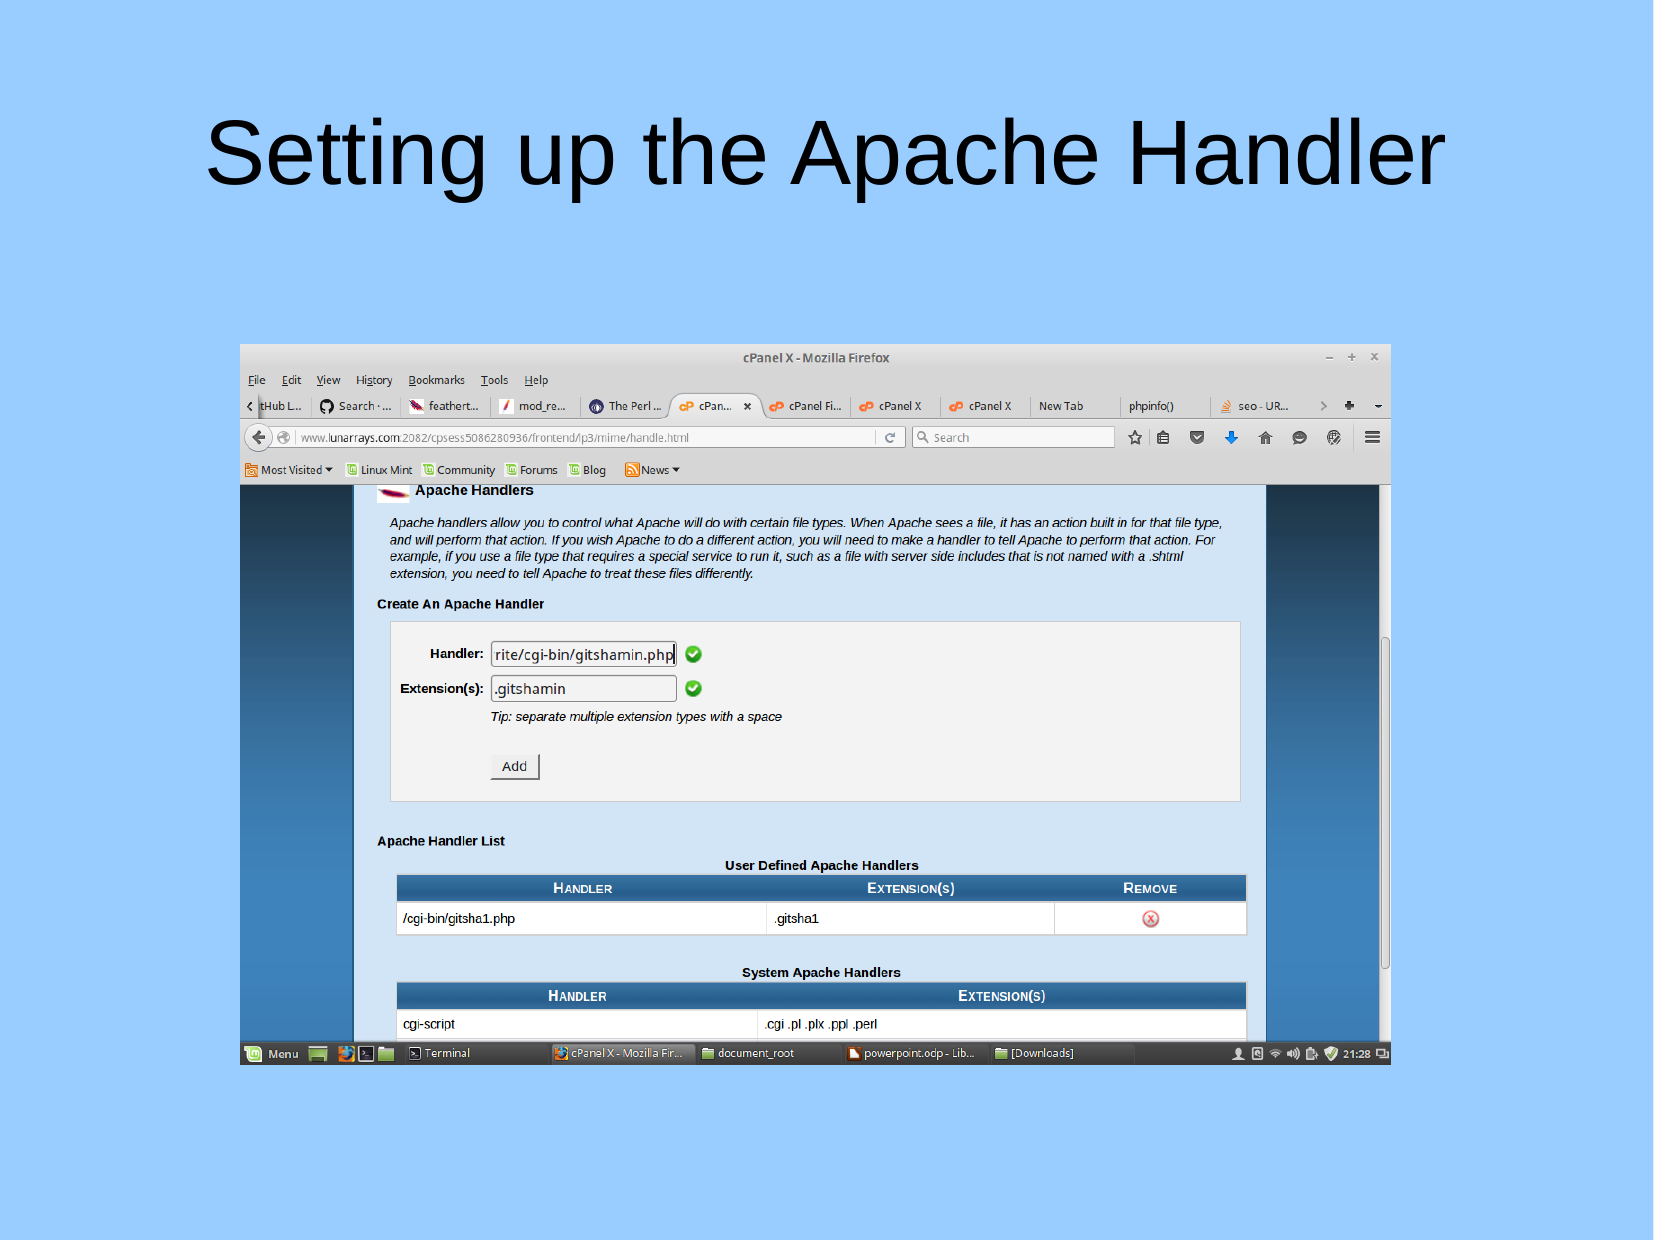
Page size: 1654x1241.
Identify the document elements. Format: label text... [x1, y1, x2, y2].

picture [240, 344, 1391, 1065]
title Setting up the Apache Handler [82, 49, 1571, 257]
